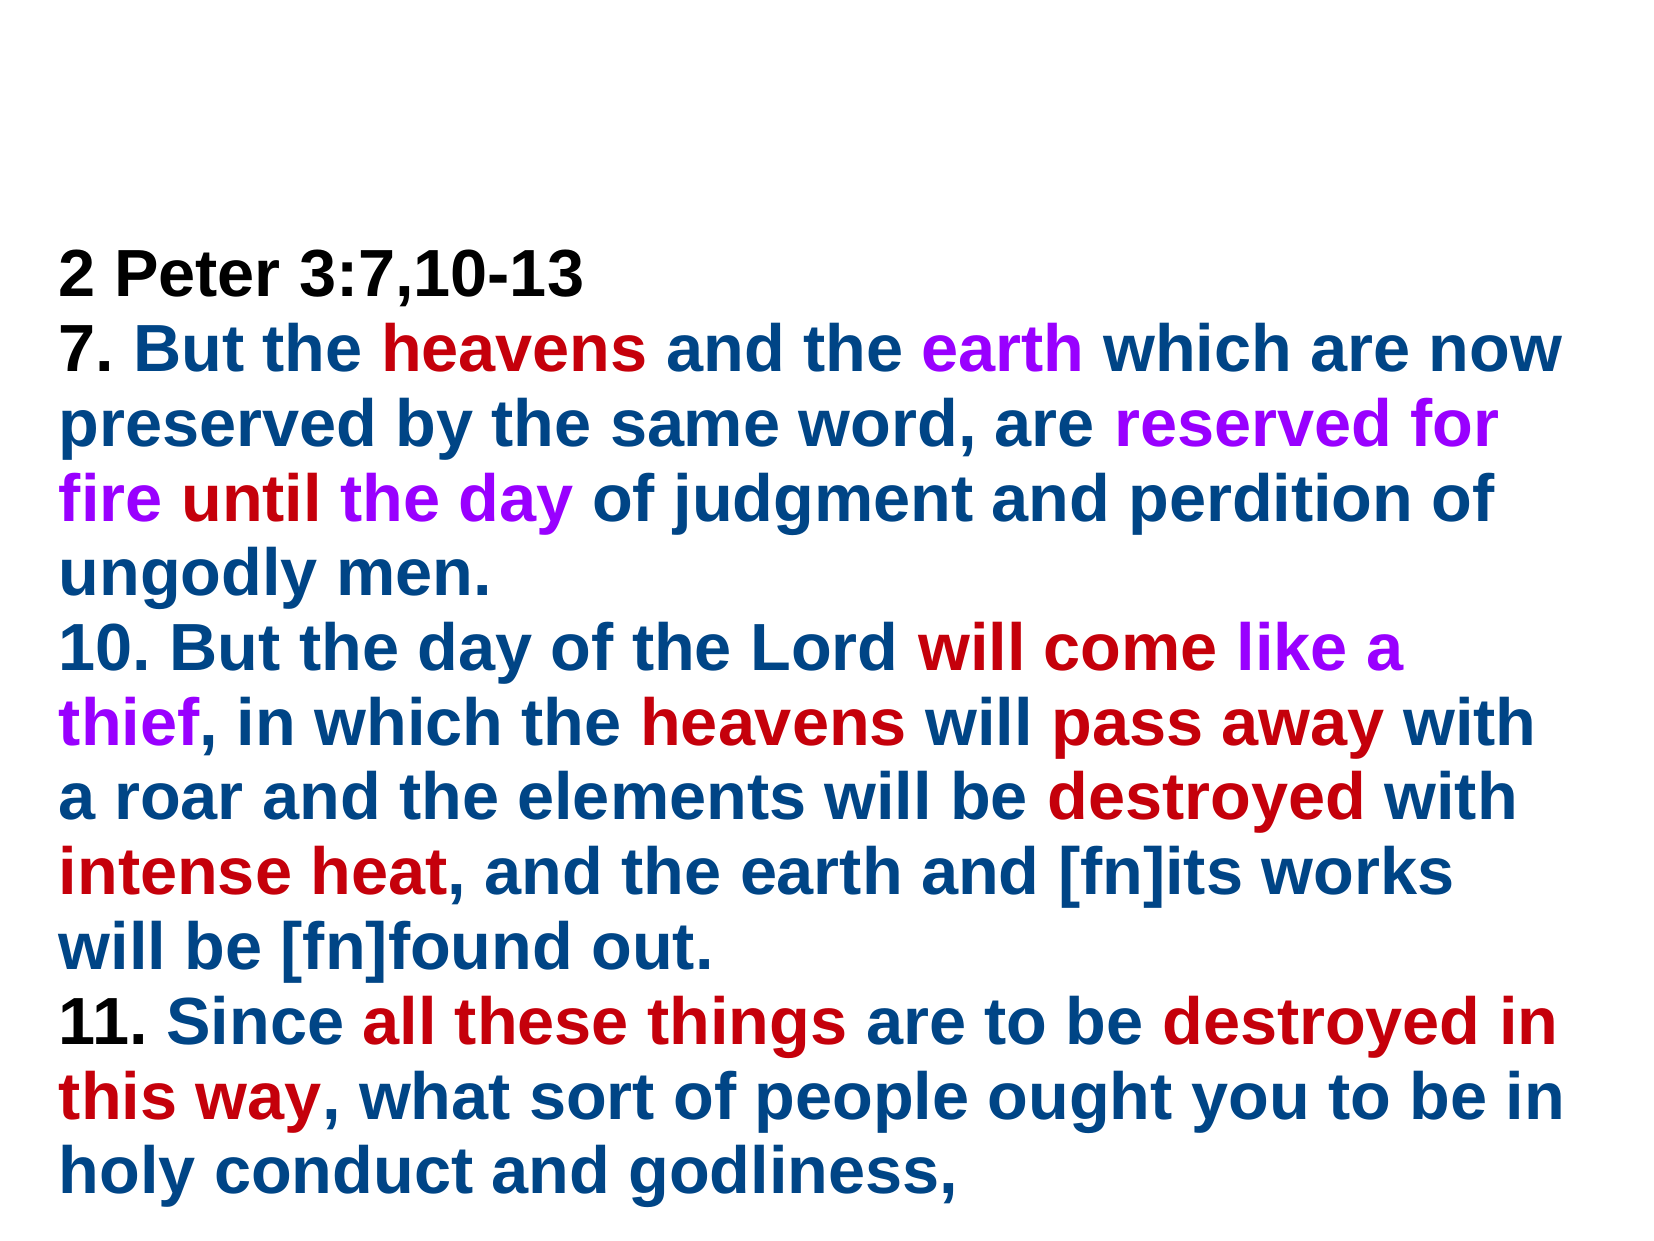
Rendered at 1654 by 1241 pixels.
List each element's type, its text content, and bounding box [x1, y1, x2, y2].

list 2 Peter 3:7,10-13 7. But the heavens and the earth which are now preserved by the same word, are reserved for fire until the day of judgment and perdition of ungodly men. 10. But the day of the Lord will come like a thief, in which the heavens will pass away with a roar and the elements will be destroyed with intense heat, and the earth and [fn]its works will be [fn]found out. 11. Since all these things are to be destroyed in this way, what sort of people ought you to be in holy conduct and godliness, [59, 236, 1571, 1241]
